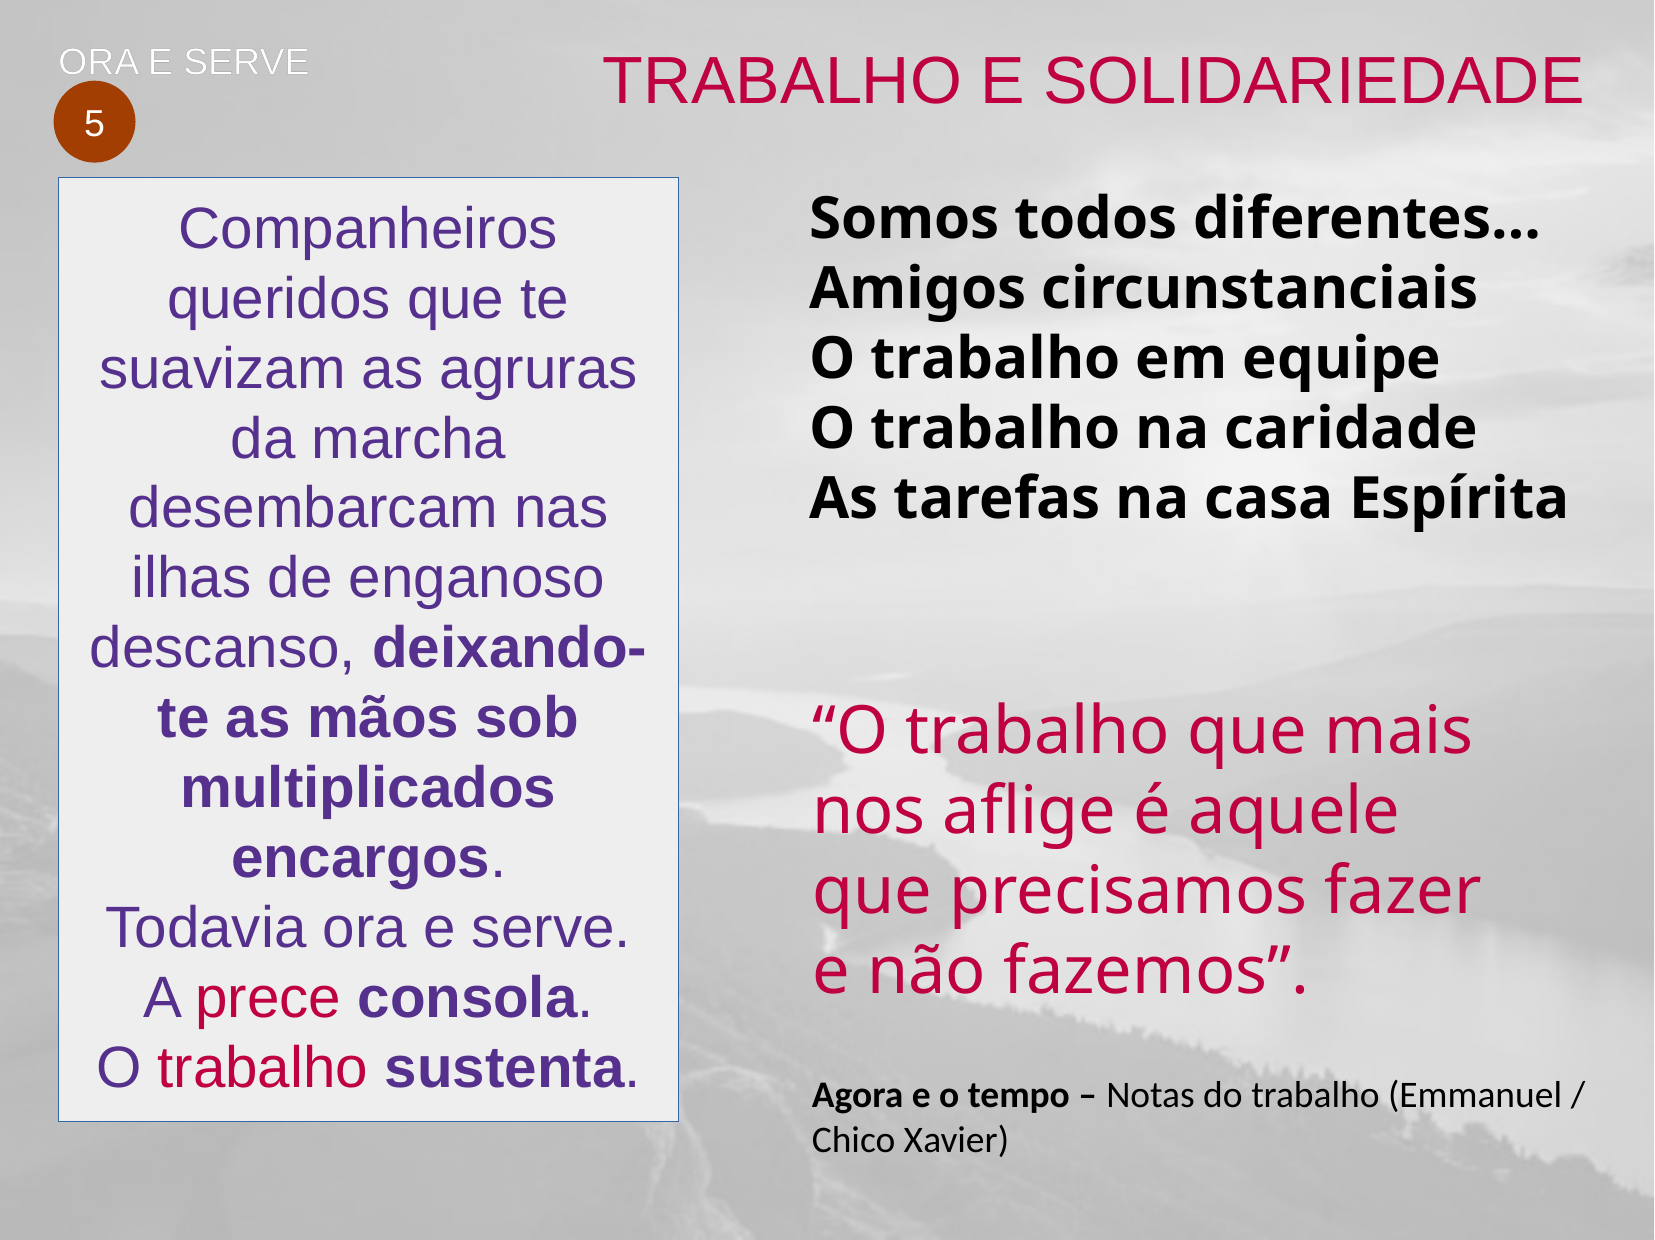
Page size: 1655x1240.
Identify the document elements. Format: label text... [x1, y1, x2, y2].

text_box “O trabalho que mais nos aflige é aquele que precisamos fazer e não fazemos”. [797, 679, 1536, 1062]
text_box ORA E SERVE [43, 29, 325, 87]
picture [0, 0, 1655, 1240]
text_box 5 [53, 80, 136, 163]
text_box Agora e o tempo – Notas do trabalho (Emmanuel / Chico Xavier) [797, 1062, 1631, 1240]
text_box Somos todos diferentes… Amigos circunstanciais O trabalho em equipe O trabalho na caridade As tarefas na casa Espírita [794, 172, 1624, 577]
text_box Companheiros queridos que te suavizam as agruras da marcha desembarcam nas ilhas de enganoso descanso, deixando-te as mãos sob multiplicados encargos. Todavia ora e serve. A prece consola. O trabalho sustenta. [58, 177, 679, 1122]
text_box TRABALHO E SOLIDARIEDADE [587, 29, 1601, 119]
